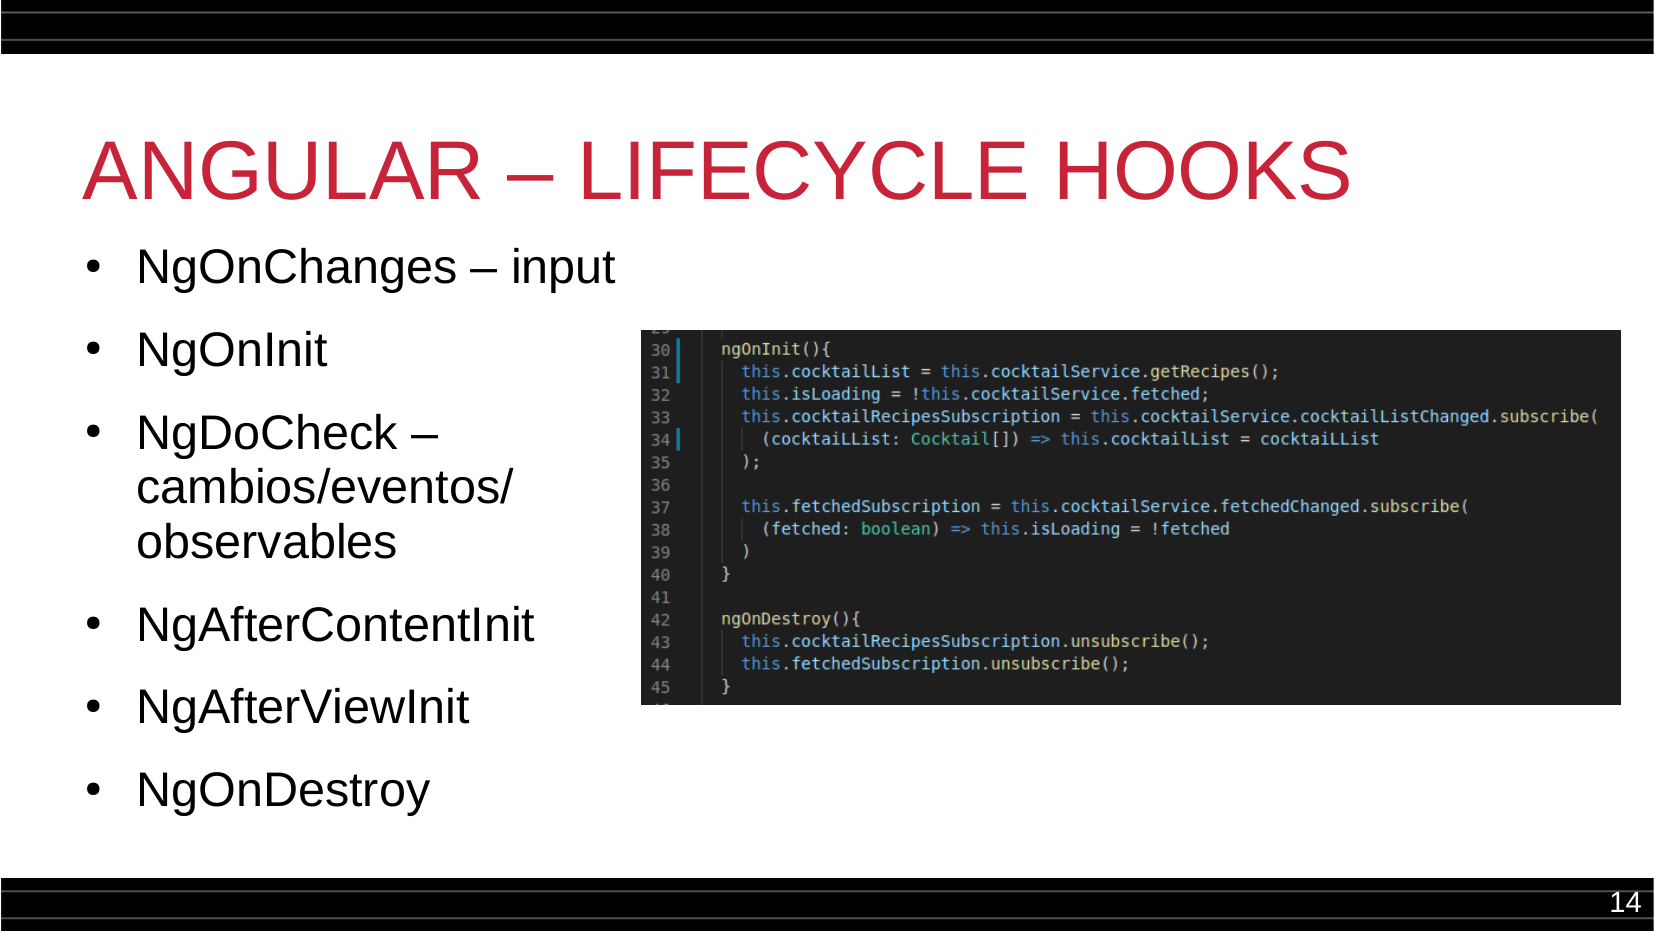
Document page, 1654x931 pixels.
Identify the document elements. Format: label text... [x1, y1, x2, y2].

picture [1, 0, 1654, 54]
list NgOnChanges – input NgOnInit NgDoCheck – cambios/eventos/ observables NgAfterContentInit NgAfterViewInit NgOnDestroy [67, 240, 721, 819]
picture [1, 878, 1654, 931]
picture [641, 330, 1621, 706]
title ANGULAR – LIFECYCLE HOOKS [82, 92, 1571, 249]
